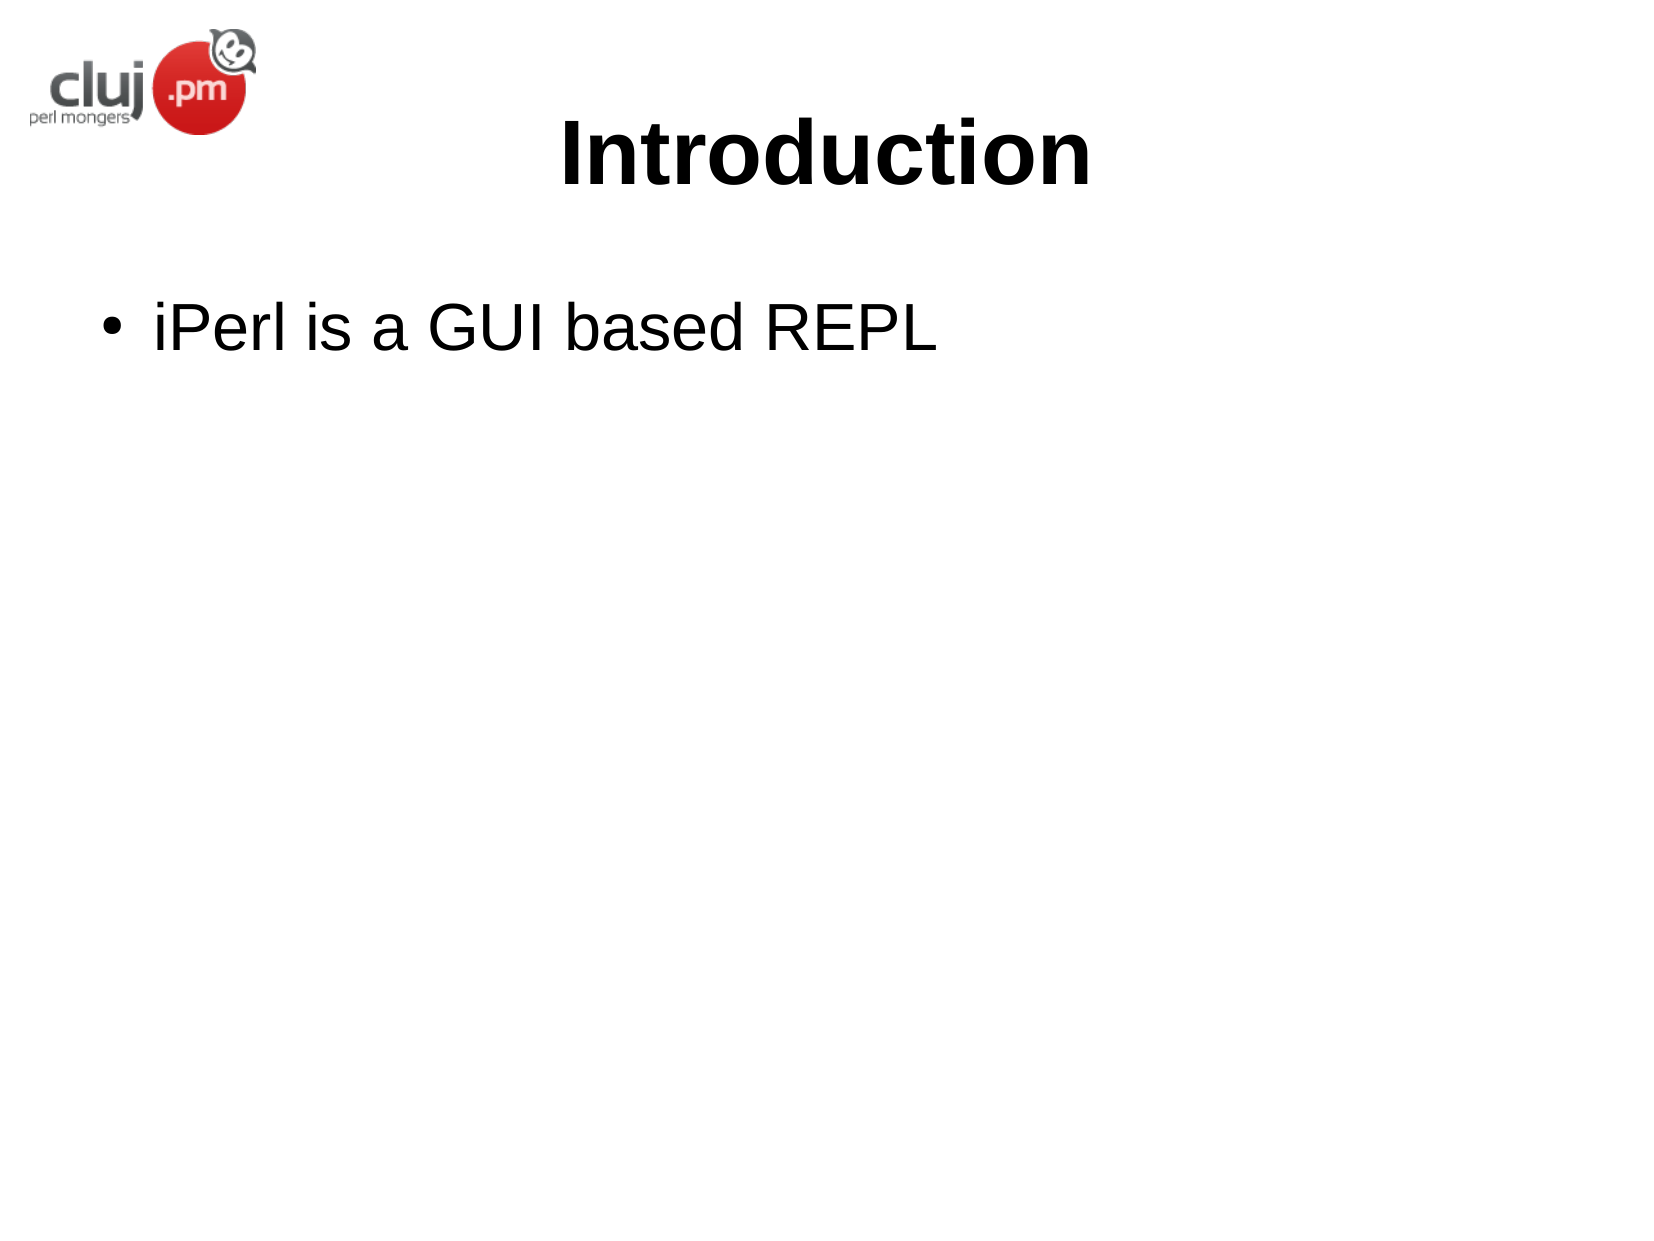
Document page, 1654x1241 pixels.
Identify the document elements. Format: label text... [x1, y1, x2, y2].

list iPerl is a GUI based REPL [82, 290, 1538, 1010]
title Introduction [82, 49, 1571, 257]
picture [30, 29, 256, 135]
